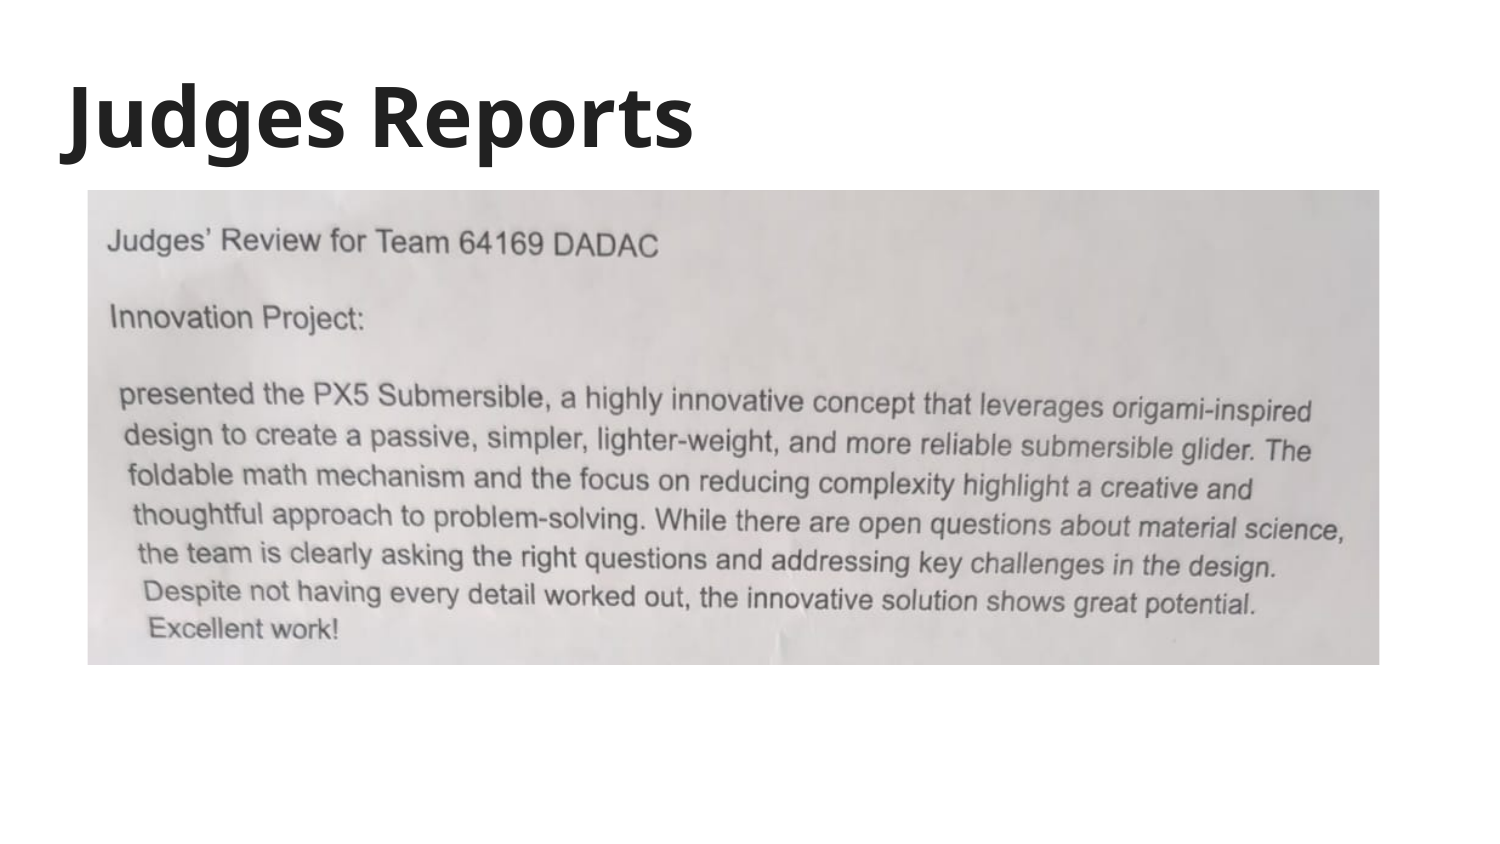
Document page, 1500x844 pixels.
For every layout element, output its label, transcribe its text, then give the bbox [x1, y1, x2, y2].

title Judges Reports [51, 48, 1449, 180]
picture [87, 190, 1380, 665]
